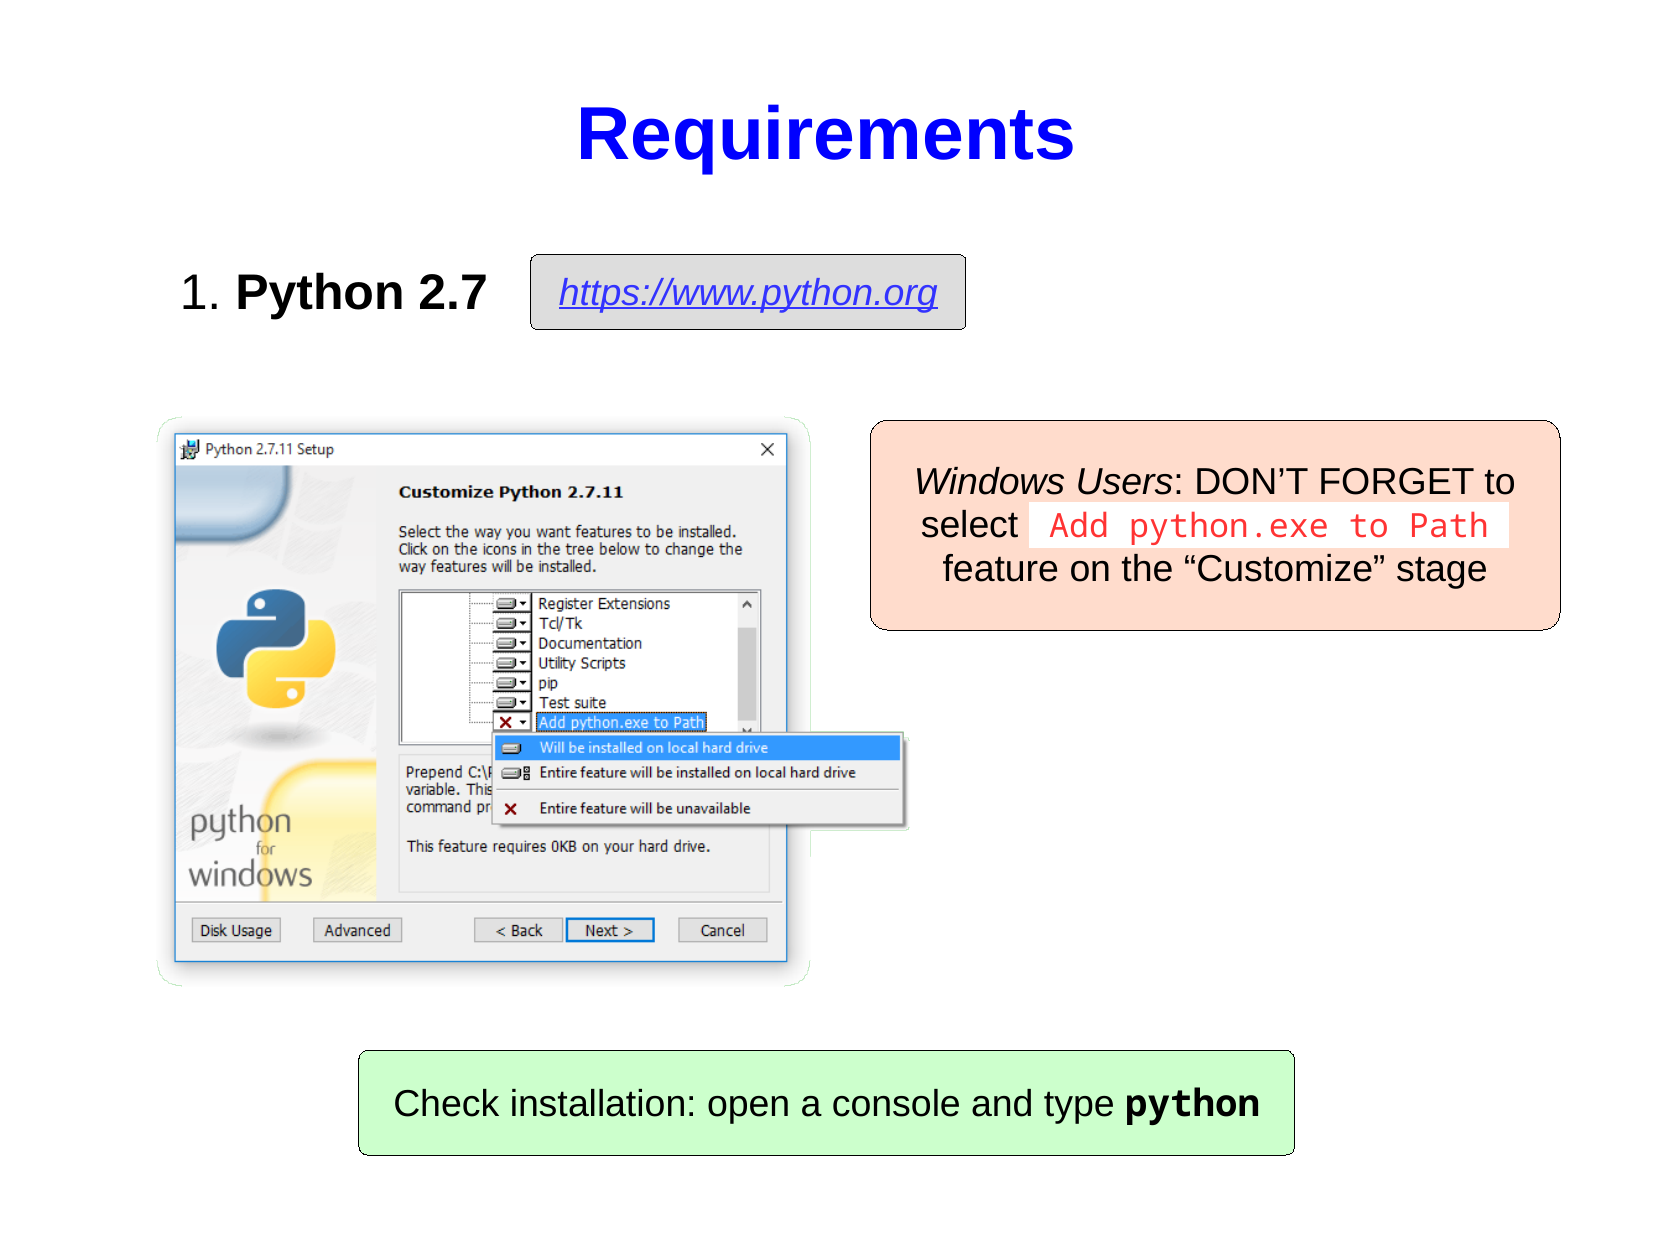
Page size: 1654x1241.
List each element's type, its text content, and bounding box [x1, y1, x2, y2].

title Requirements [82, 30, 1571, 238]
picture [156, 416, 910, 987]
text_box https://www.python.org [530, 254, 966, 330]
text_box 1. Python 2.7 [165, 239, 511, 345]
text_box Windows Users: DON’T FORGET to select Add python.exe to Path feature on the “Customize” stage [870, 420, 1561, 631]
text_box Check installation: open a console and type python [358, 1050, 1295, 1156]
